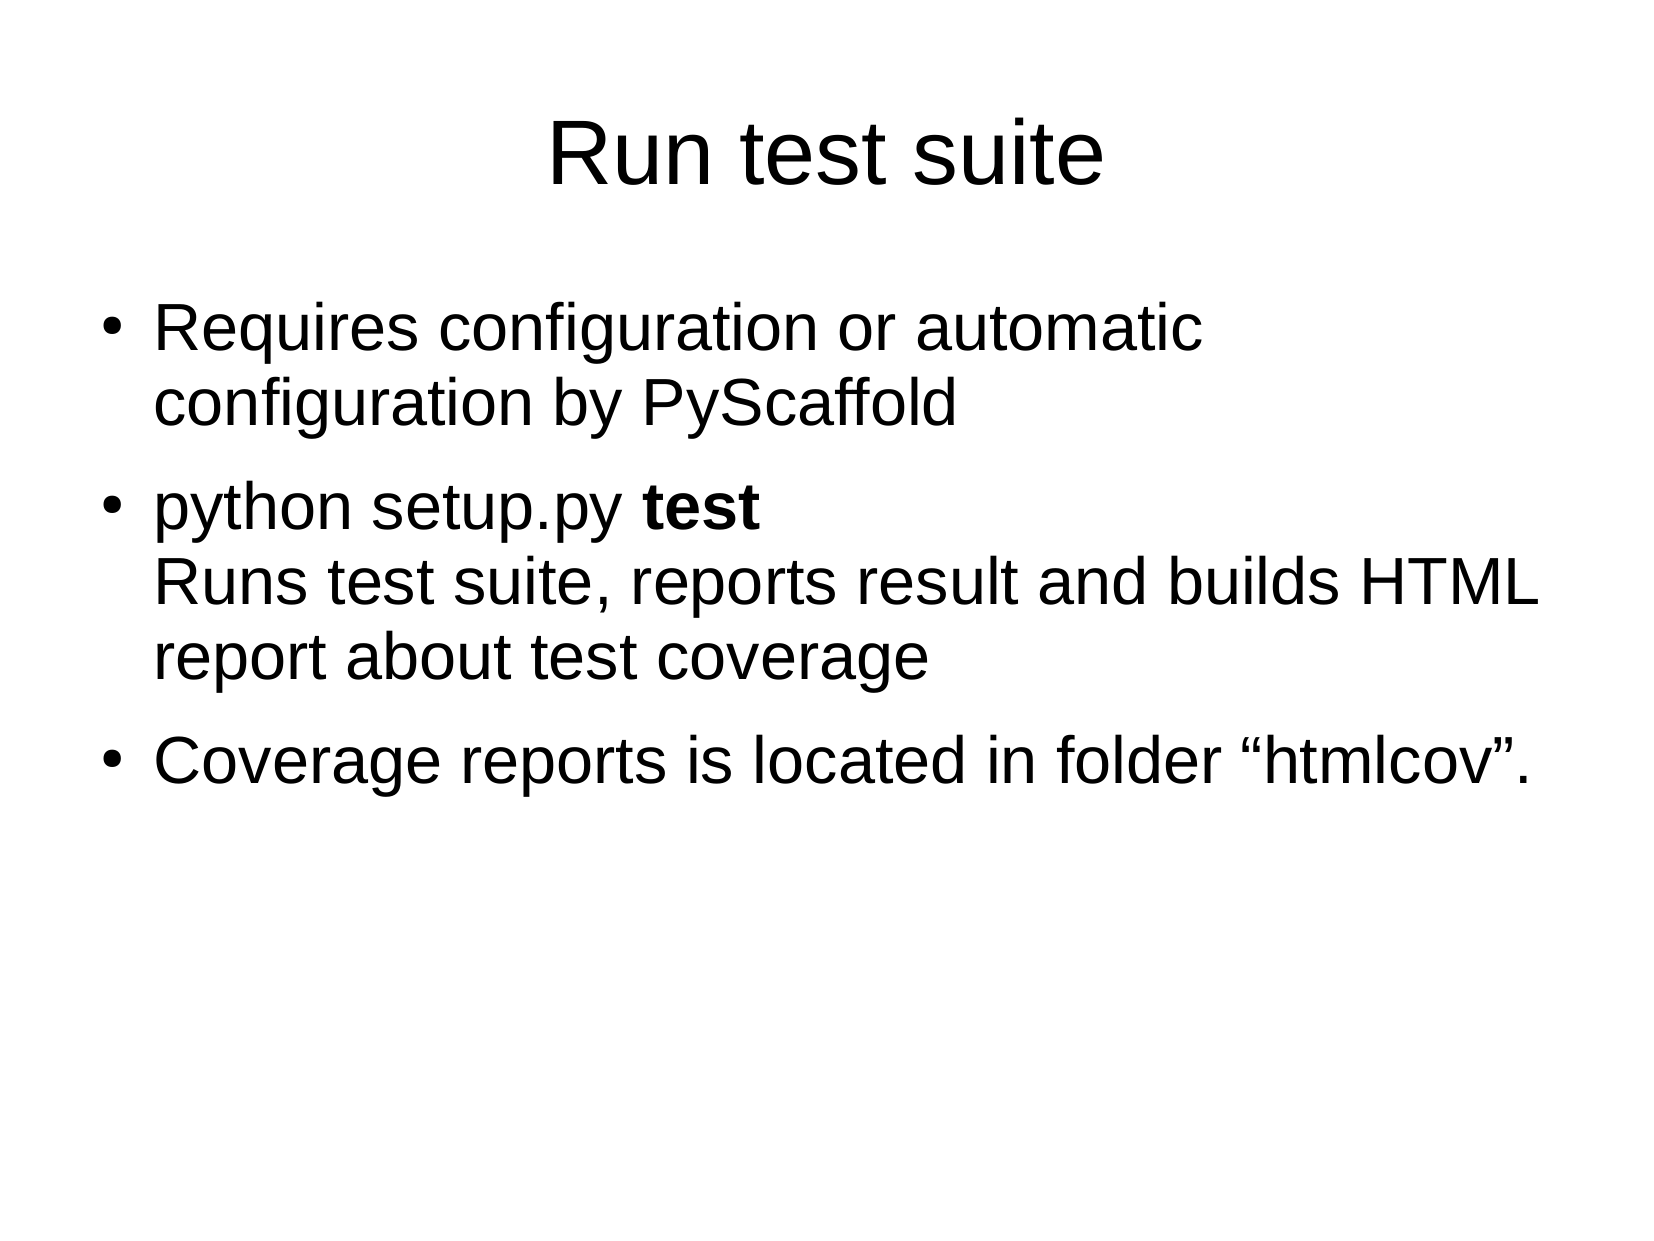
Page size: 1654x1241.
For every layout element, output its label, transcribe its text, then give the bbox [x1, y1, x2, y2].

title Run test suite [82, 49, 1571, 257]
list Requires configuration or automatic configuration by PyScaffold python setup.py test Runs test suite, reports result and builds HTML report about test coverage Coverage reports is located in folder “htmlcov”. [82, 290, 1571, 1010]
